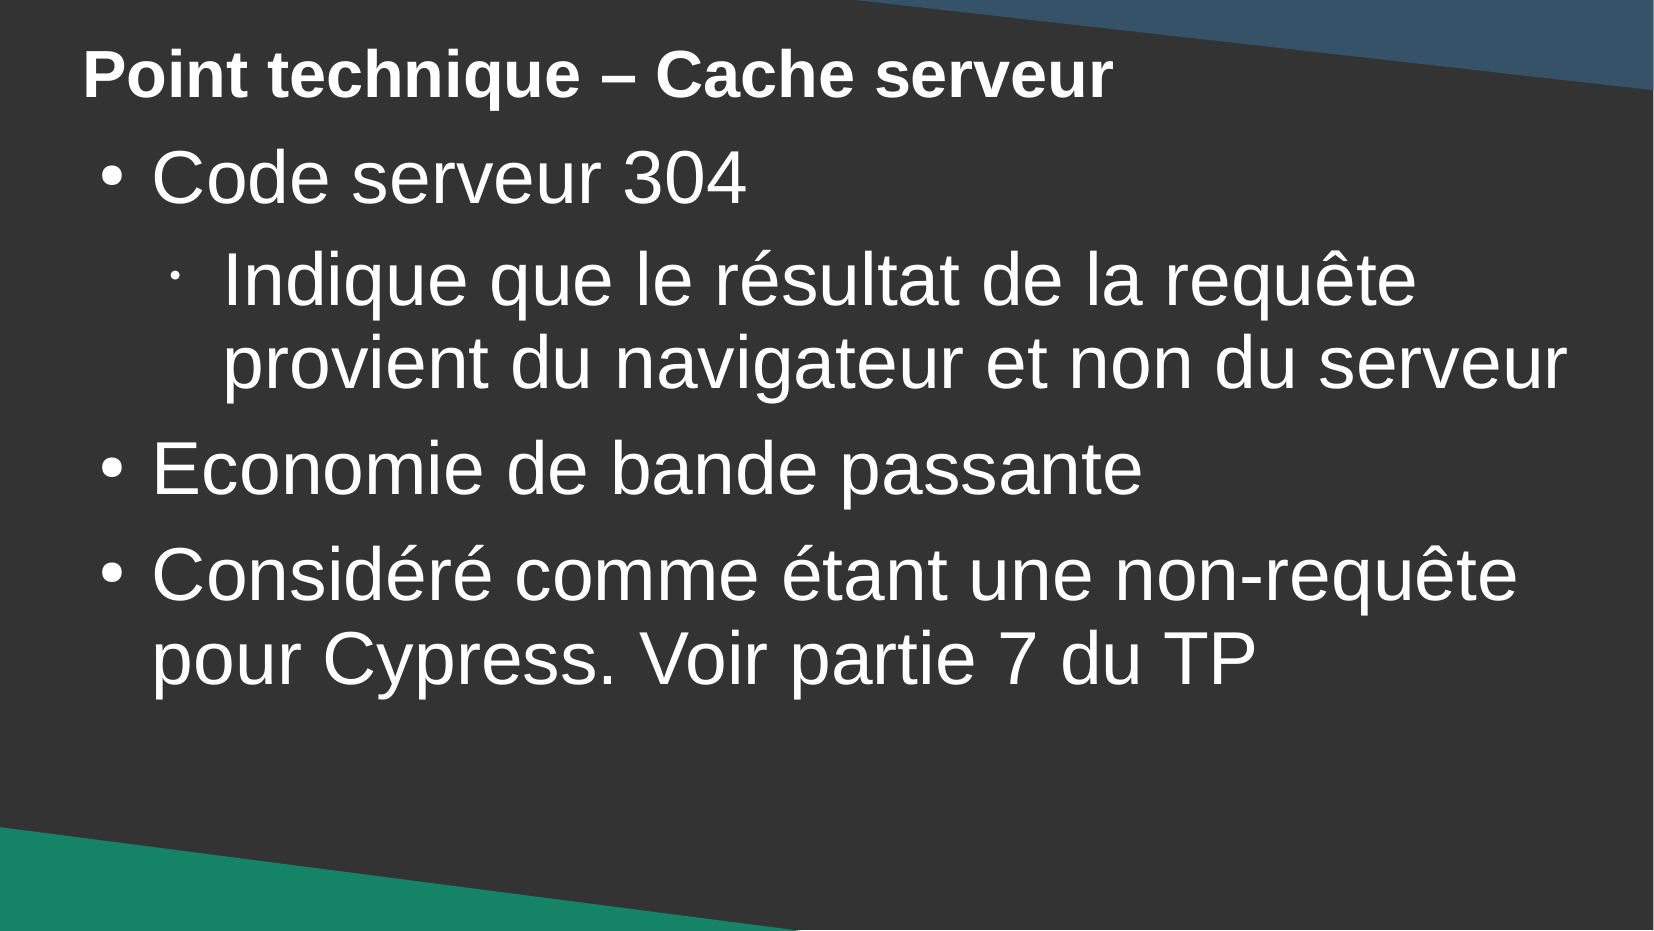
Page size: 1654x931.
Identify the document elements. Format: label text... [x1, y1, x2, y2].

text_box [854, 0, 1654, 91]
list Code serveur 304 Indique que le résultat de la requête provient du navigateur et non du serveur Economie de bande passante Considéré comme étant une non-requête pour Cypress. Voir partie 7 du TP [80, 135, 1620, 709]
title Point technique – Cache serveur [82, 37, 1571, 122]
text_box [0, 827, 802, 931]
